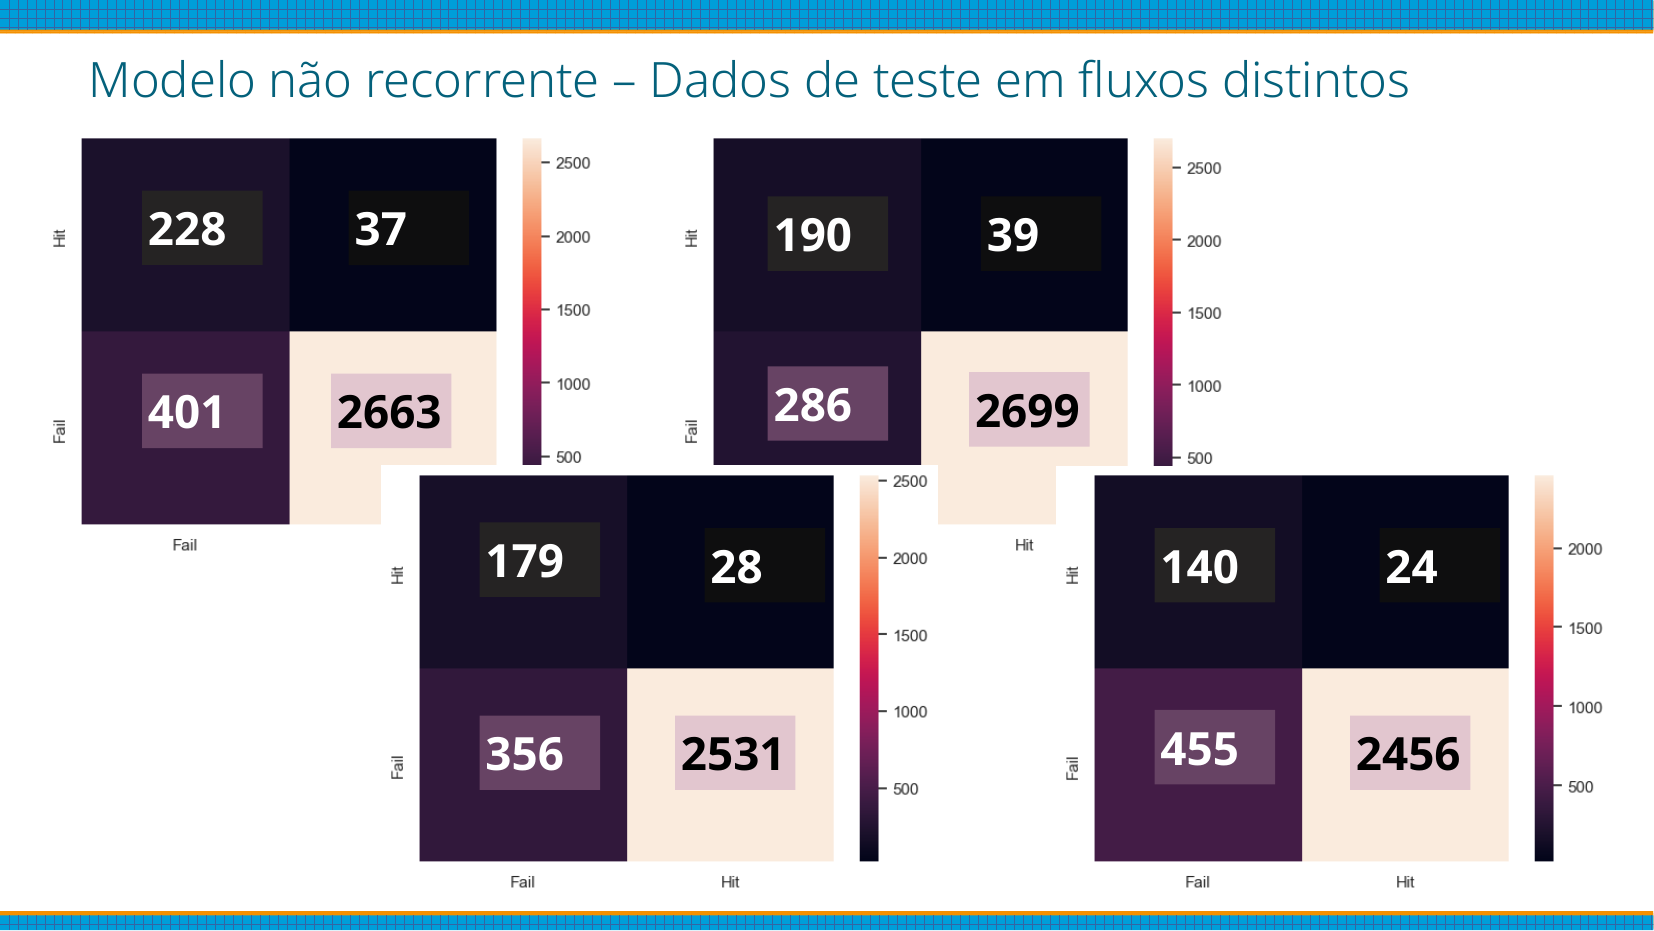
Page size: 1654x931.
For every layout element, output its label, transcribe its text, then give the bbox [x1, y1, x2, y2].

picture [43, 129, 1613, 901]
text_box 401 [142, 376, 263, 446]
text_box 356 [479, 718, 601, 788]
text_box 190 [767, 199, 889, 269]
text_box 286 [767, 368, 889, 439]
text_box 28 [704, 530, 826, 601]
text_box 2456 [1350, 718, 1471, 788]
text_box 2699 [969, 374, 1090, 445]
title Modelo não recorrente – Dados de teste em fluxos distintos [88, 44, 1613, 113]
text_box 39 [980, 199, 1102, 269]
text_box 228 [142, 193, 263, 263]
text_box 140 [1154, 530, 1276, 601]
text_box 37 [348, 193, 470, 263]
text_box 179 [479, 525, 601, 595]
text_box 2663 [331, 376, 452, 446]
text_box 455 [1154, 712, 1276, 782]
text_box 2531 [675, 718, 796, 788]
text_box 24 [1379, 530, 1501, 601]
